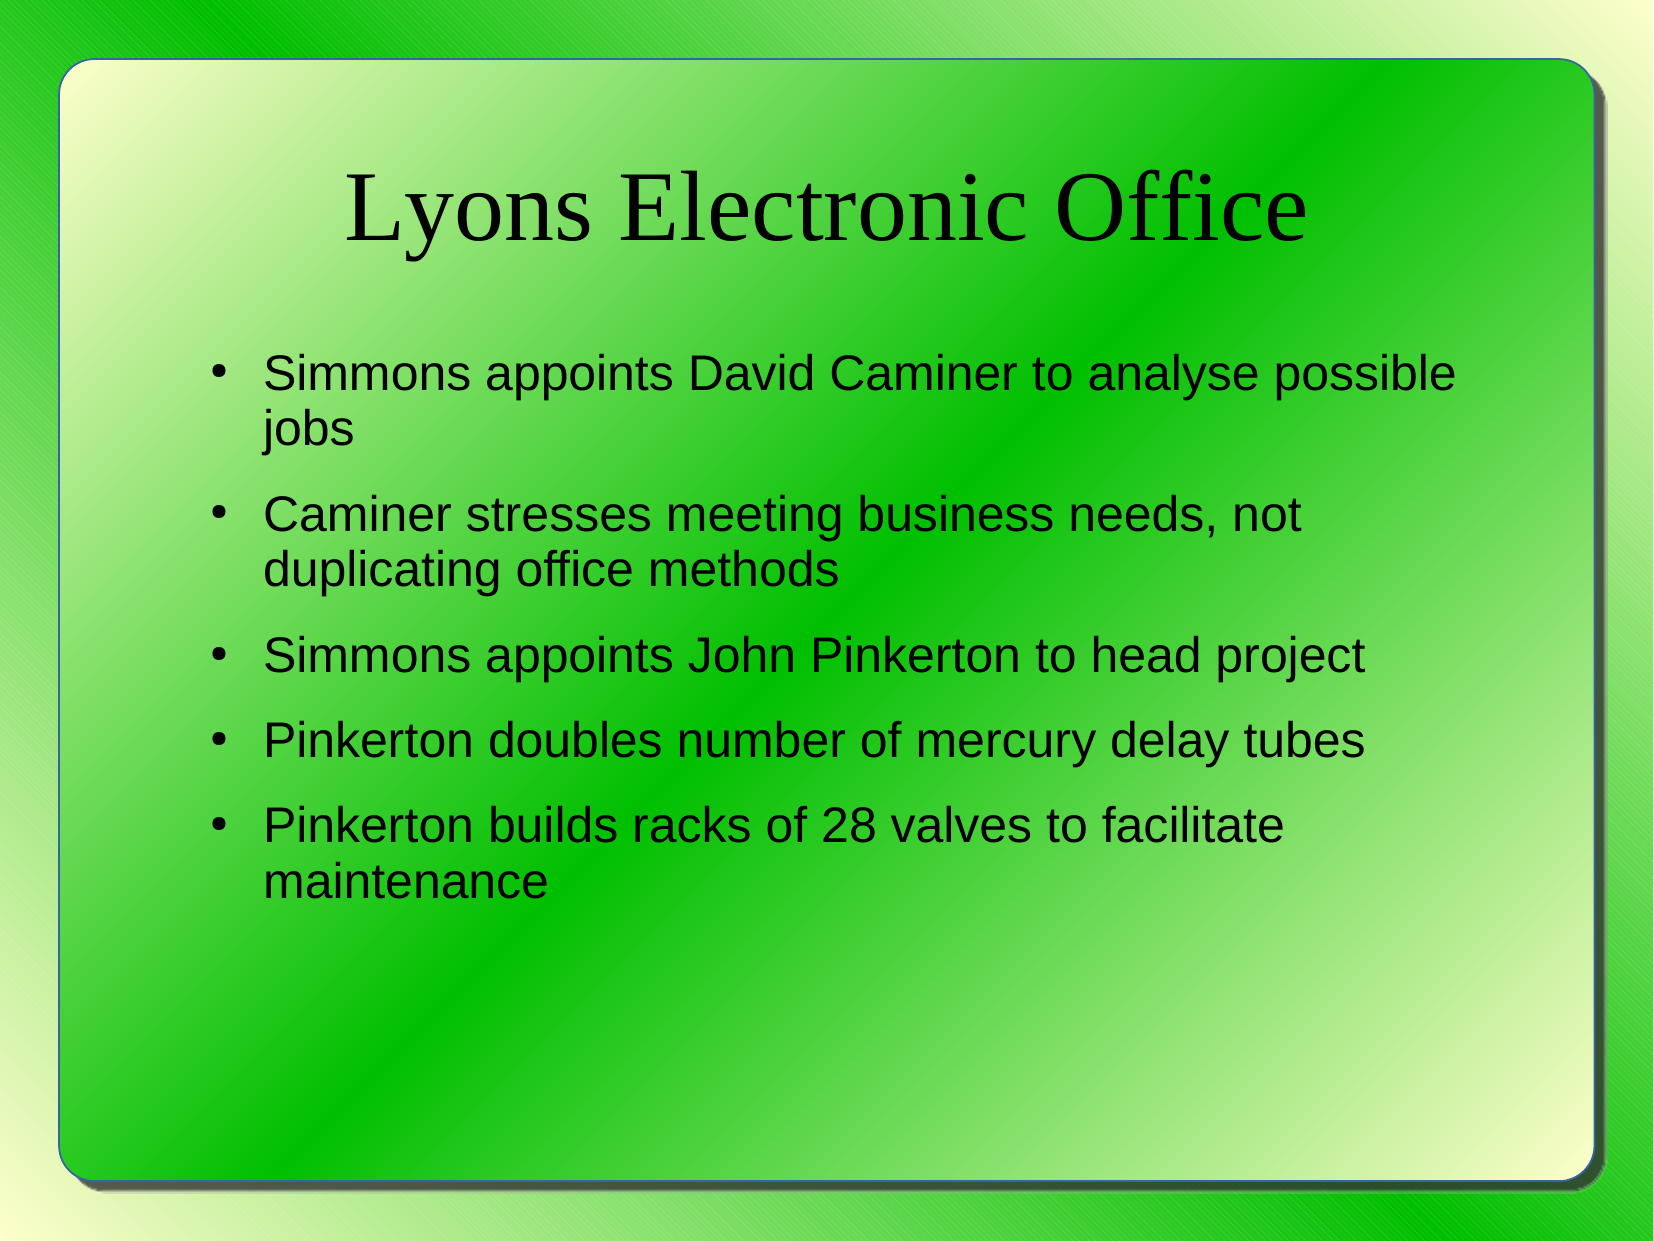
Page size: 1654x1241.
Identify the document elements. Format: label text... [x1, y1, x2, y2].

title Lyons Electronic Office [121, 102, 1534, 310]
list Simmons appoints David Caminer to analyse possible jobs Caminer stresses meeting business needs, not duplicating office methods Simmons appoints John Pinkerton to head project Pinkerton doubles number of mercury delay tubes Pinkerton builds racks of 28 valves to facilitate maintenance [121, 344, 1534, 1127]
